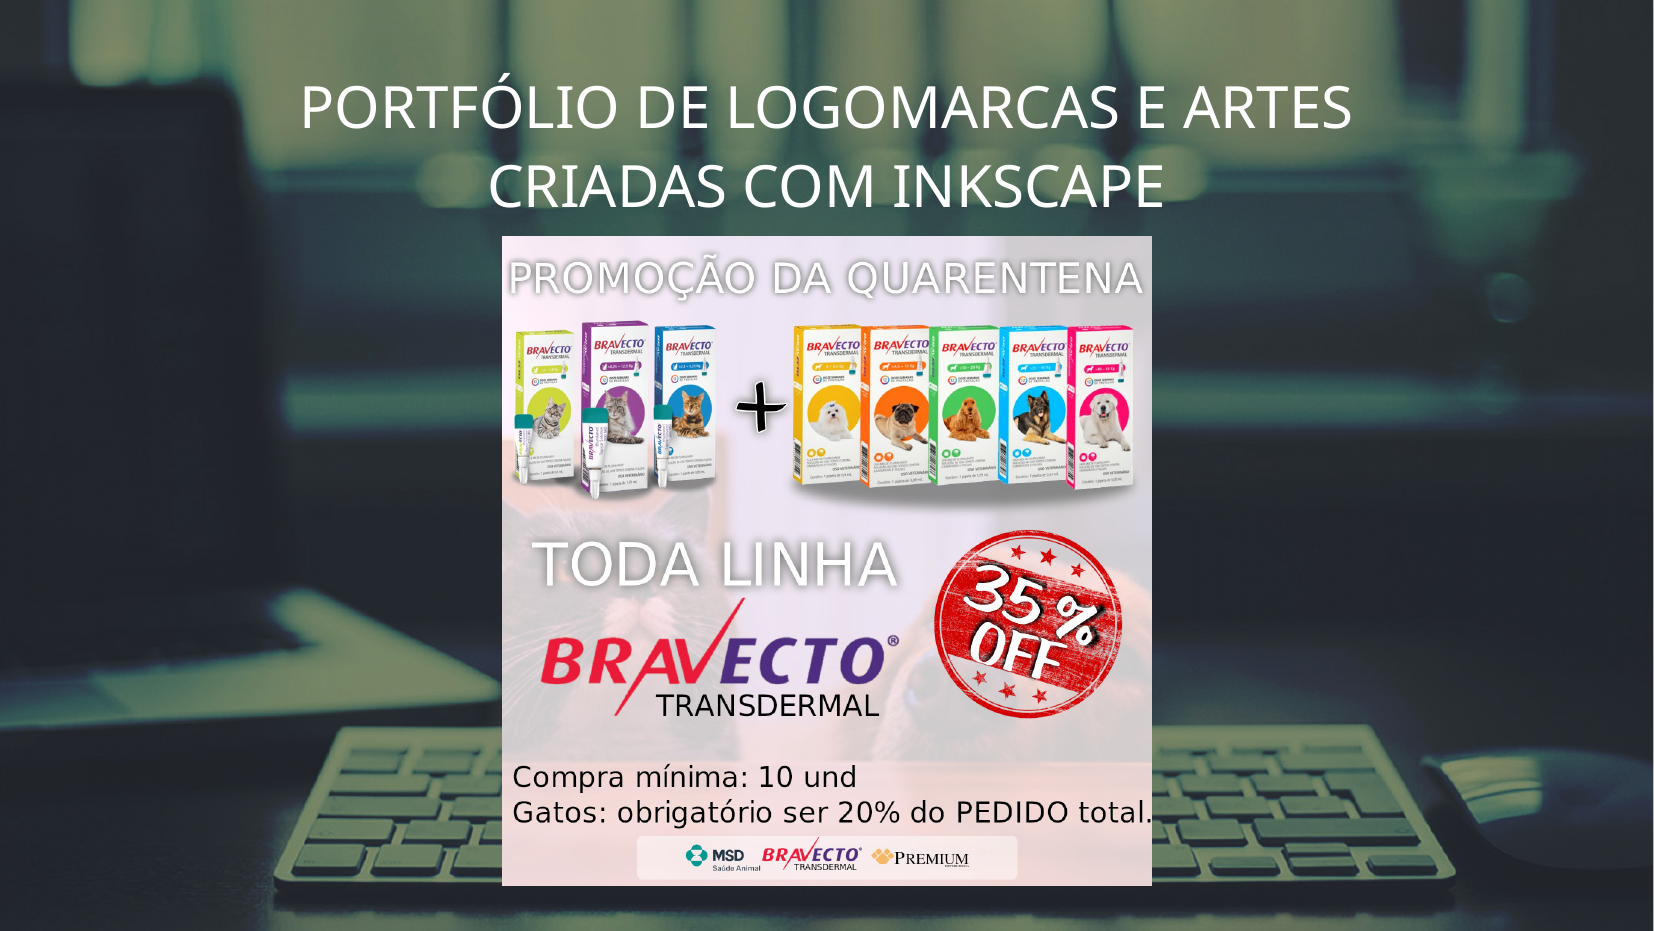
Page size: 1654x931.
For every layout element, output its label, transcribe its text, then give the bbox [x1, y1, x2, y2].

text_box PORTFÓLIO DE LOGOMARCAS E ARTES CRIADAS COM INKSCAPE [236, 59, 1418, 263]
picture [0, 0, 1654, 931]
